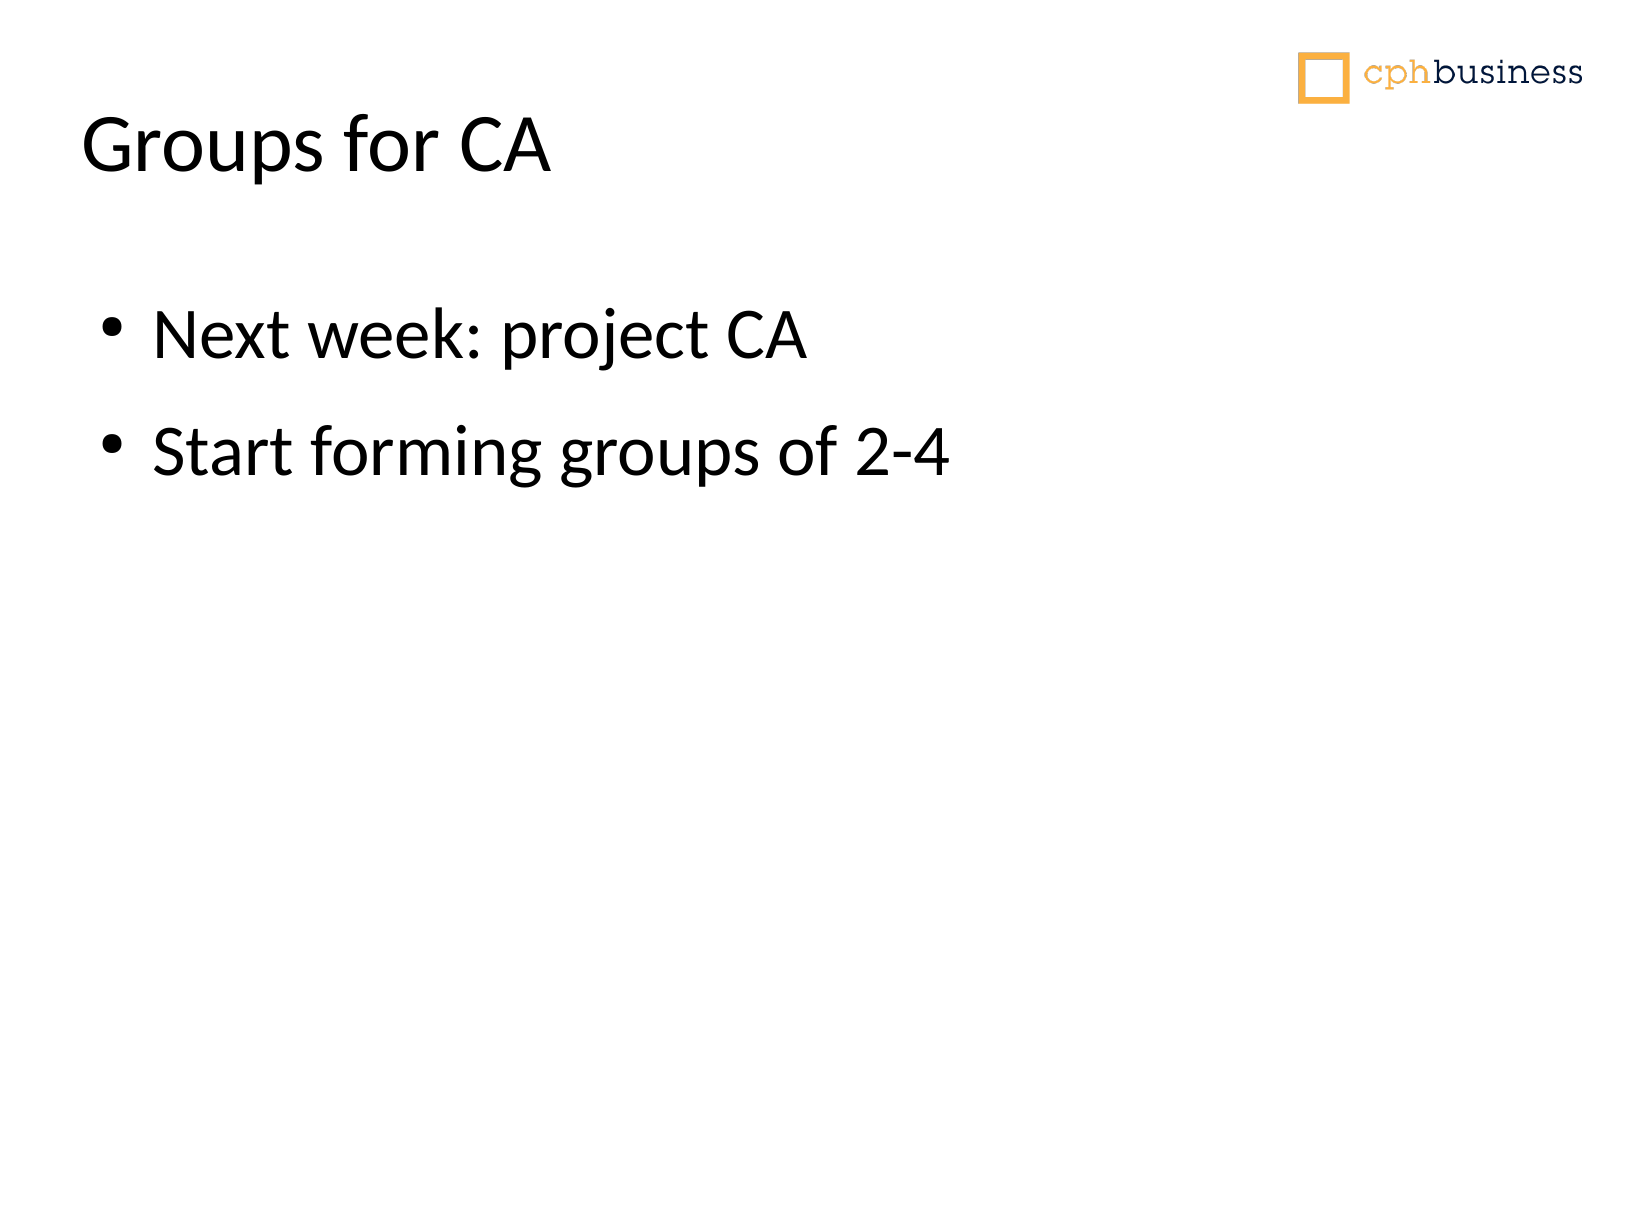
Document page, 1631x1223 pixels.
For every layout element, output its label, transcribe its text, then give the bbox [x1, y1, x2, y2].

title Groups for CA [81, 48, 1549, 253]
picture [1247, 1, 1631, 155]
list Next week: project CA Start forming groups of 2-4 [81, 285, 1549, 1092]
